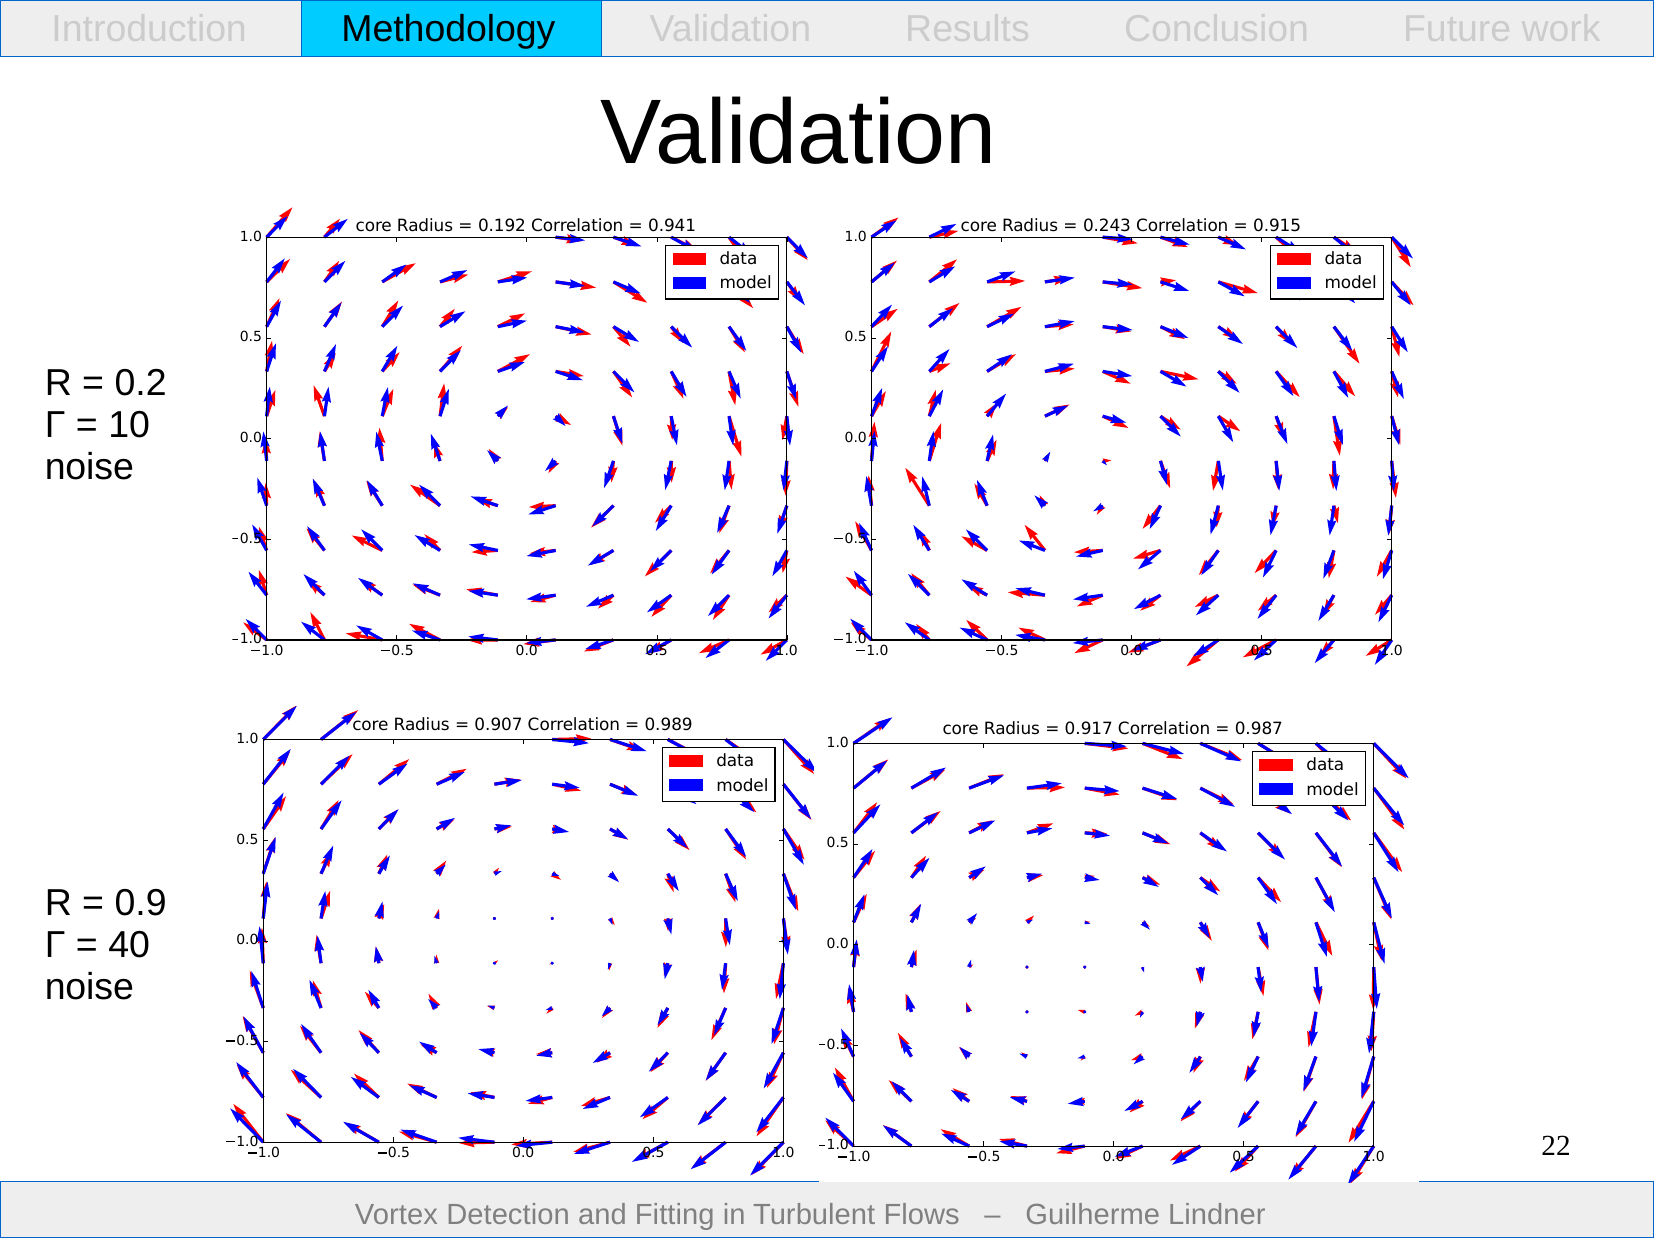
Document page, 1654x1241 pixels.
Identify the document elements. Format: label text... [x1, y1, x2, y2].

text_box Introduction Methodology Validation Results Conclusion Future work [0, 0, 1654, 57]
text_box [0, 1181, 1654, 1238]
chart [819, 200, 1423, 1183]
text_box Vortex Detection and Fitting in Turbulent Flows – Guilherme Lindner [340, 1190, 1314, 1241]
text_box R = 0.2 Γ = 10 noise [30, 354, 182, 495]
title Validation [76, 34, 1486, 231]
text_box R = 0.9 Γ = 40 noise [30, 873, 182, 1015]
chart [232, 200, 820, 675]
chart [225, 681, 814, 1179]
